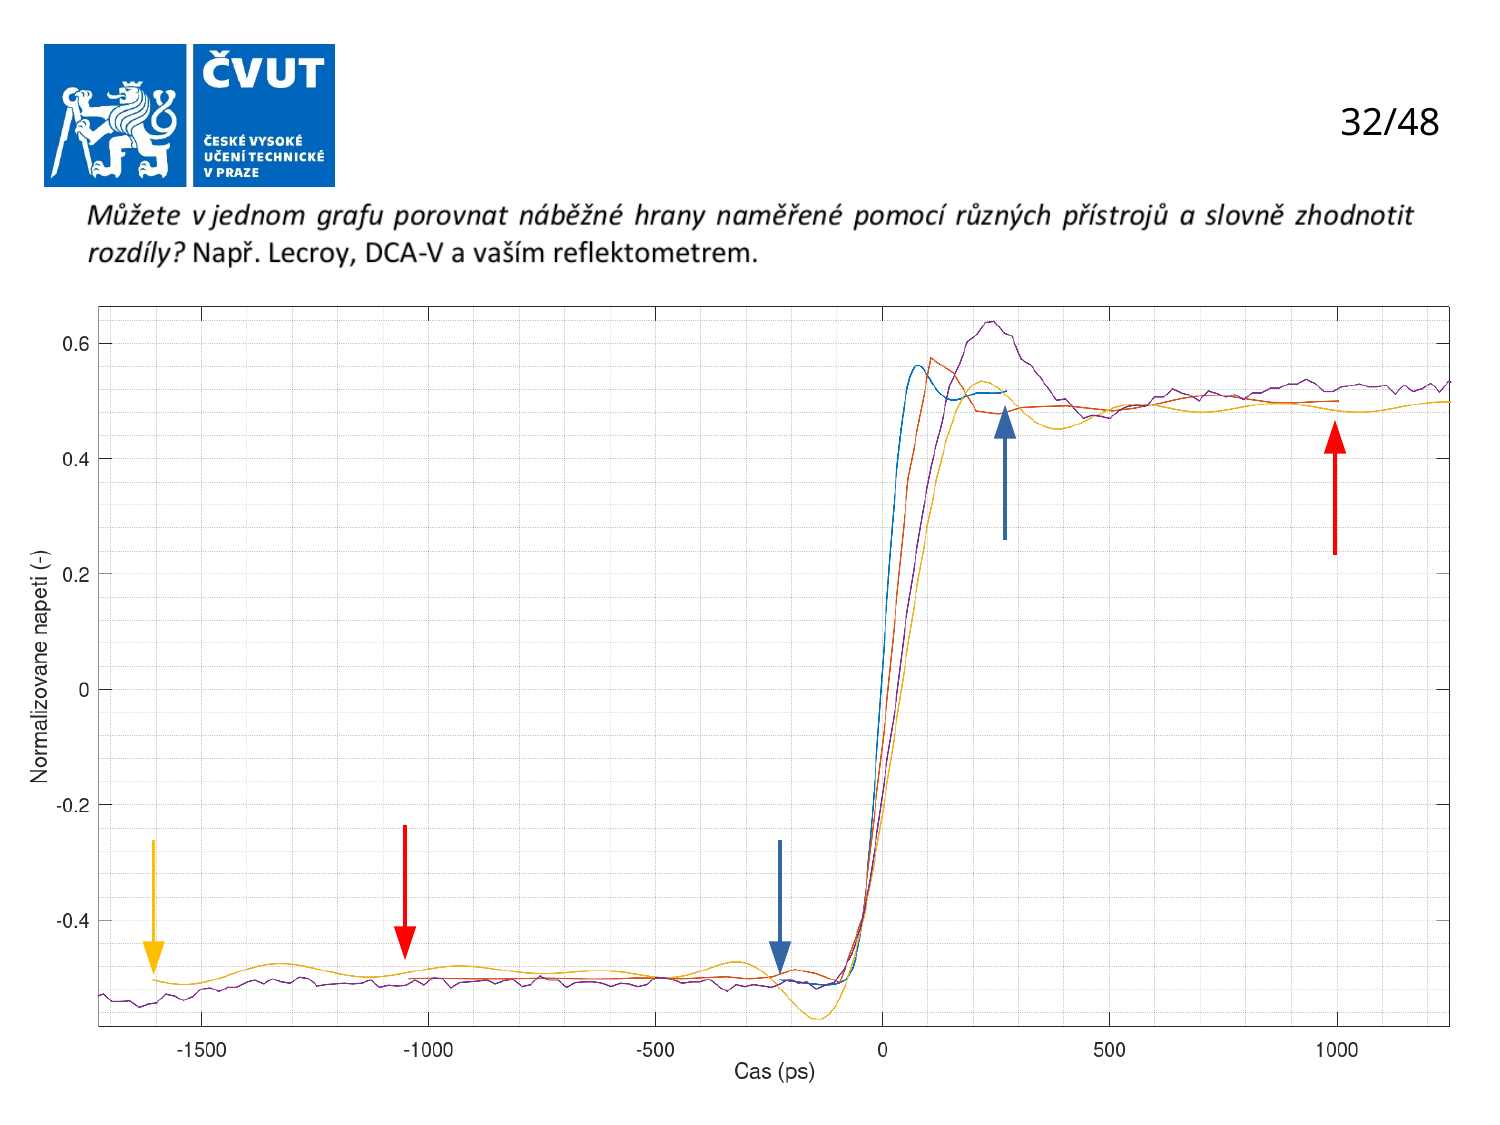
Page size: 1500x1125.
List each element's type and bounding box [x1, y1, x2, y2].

picture [20, 286, 1476, 1089]
picture [75, 195, 1426, 275]
picture [44, 44, 335, 187]
